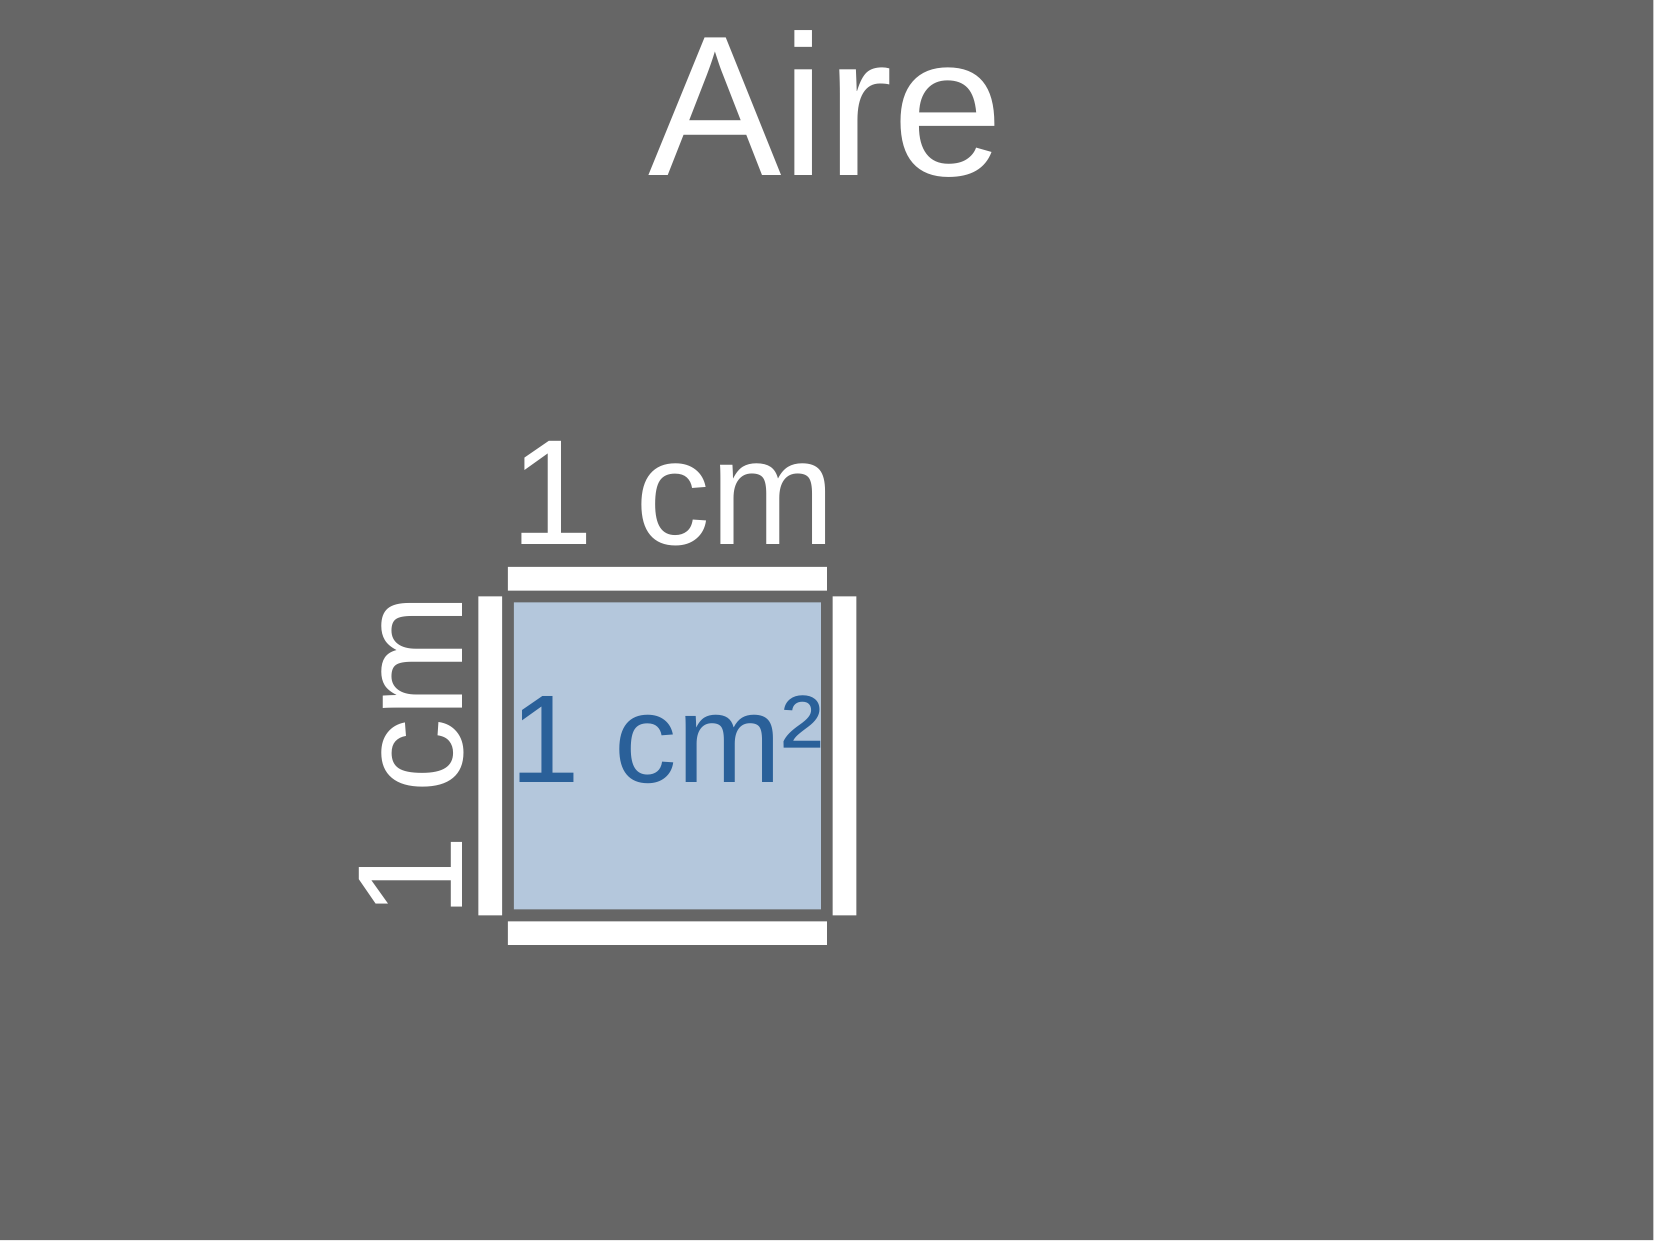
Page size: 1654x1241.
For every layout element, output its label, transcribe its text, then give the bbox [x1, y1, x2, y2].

text_box 1 cm [496, 401, 993, 603]
title Aire [353, 0, 1300, 237]
text_box 1 cm² [496, 661, 993, 863]
text_box [0, 0, 1654, 1241]
text_box 1 cm [318, 437, 520, 934]
